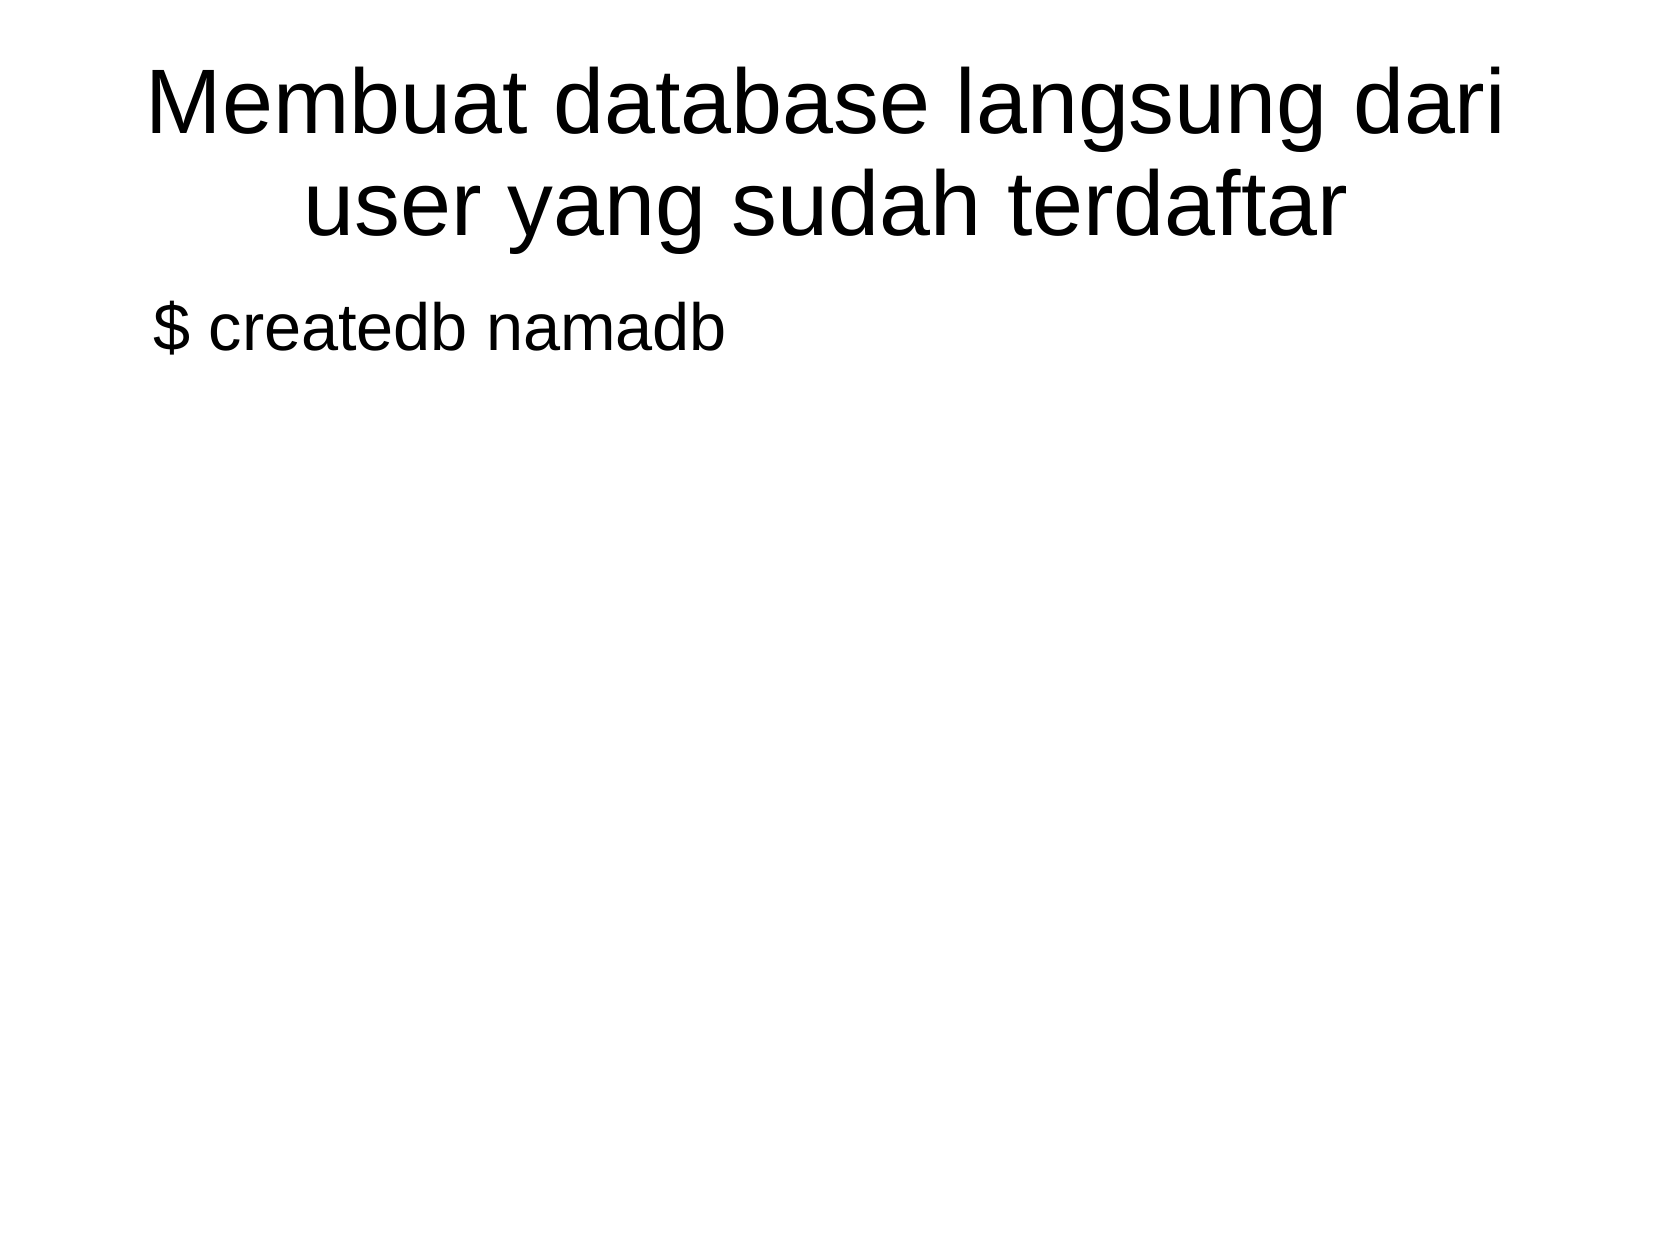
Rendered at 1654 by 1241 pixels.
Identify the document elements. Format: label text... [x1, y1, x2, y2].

title Membuat database langsung dari user yang sudah terdaftar [82, 49, 1571, 257]
list $ createdb namadb [82, 290, 1571, 1010]
